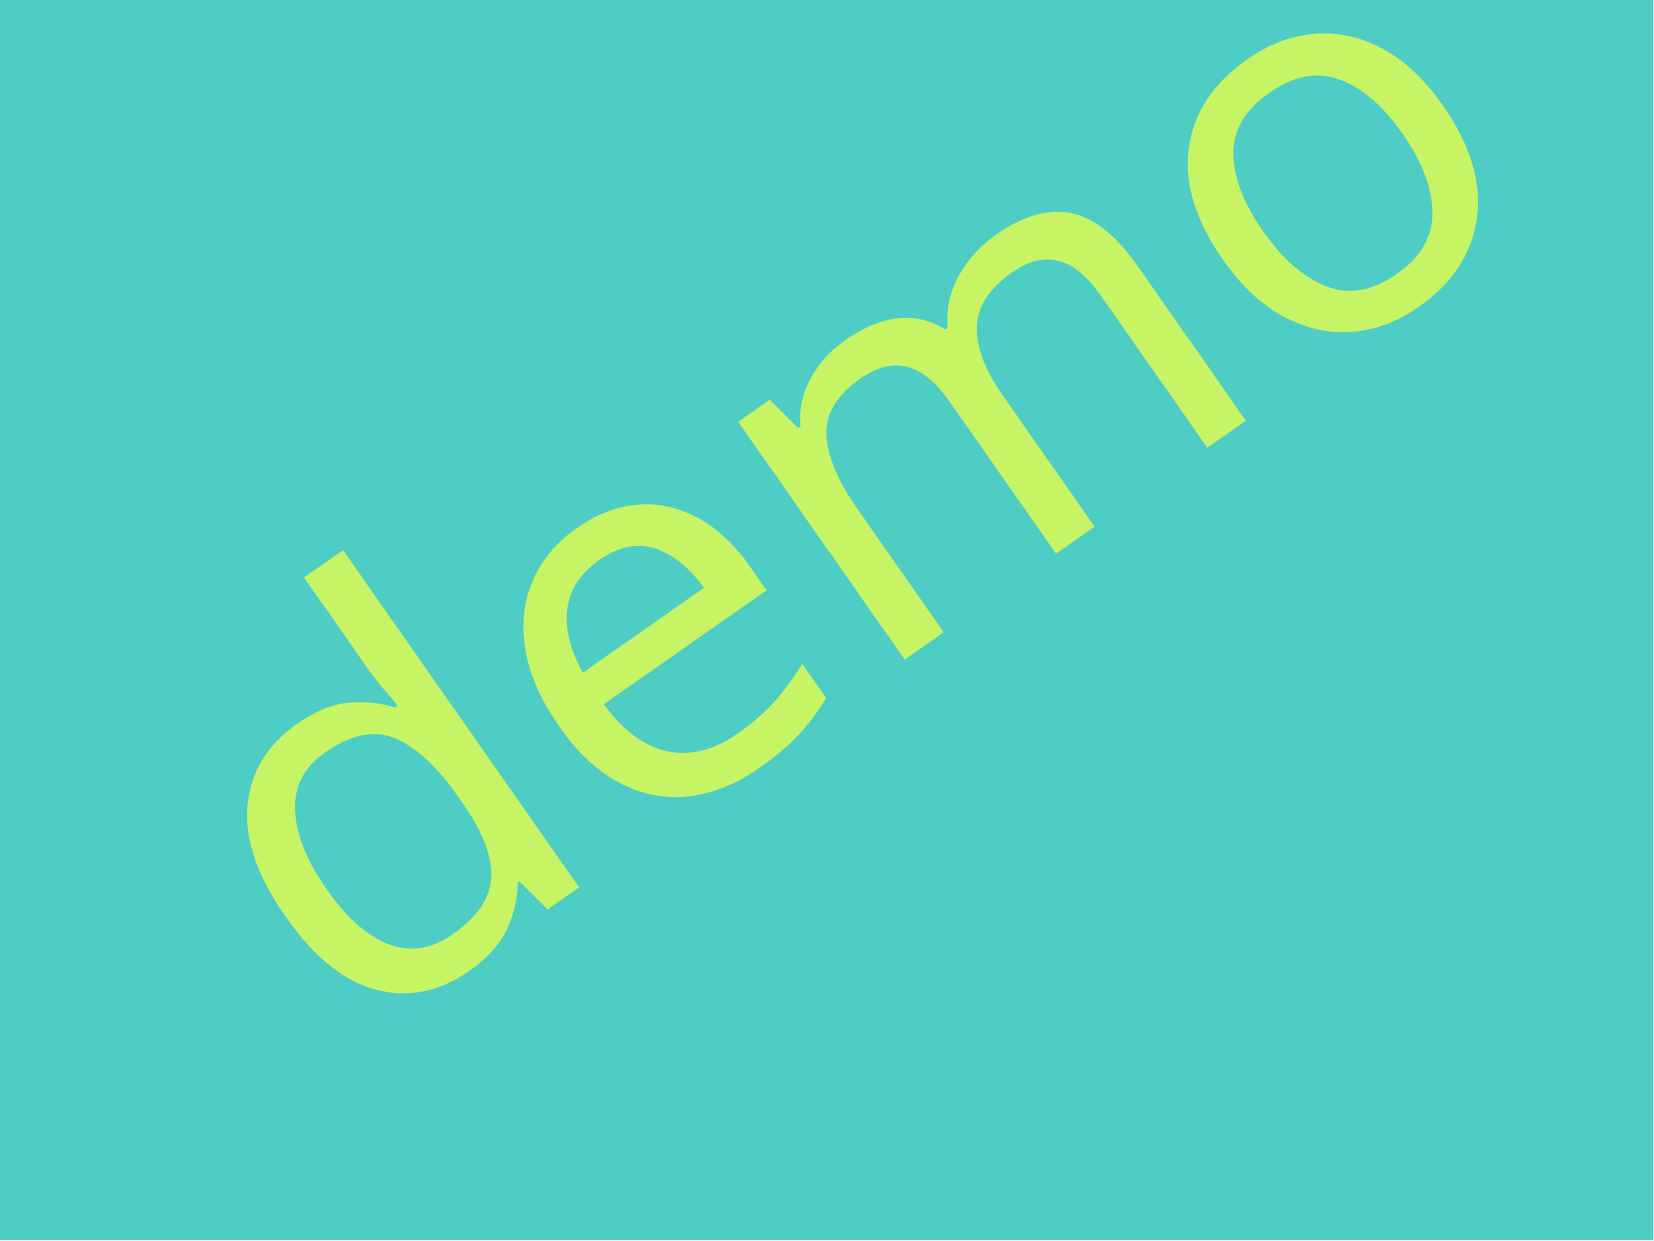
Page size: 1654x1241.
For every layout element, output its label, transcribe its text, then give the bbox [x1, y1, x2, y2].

title demo [23, 0, 1631, 1163]
